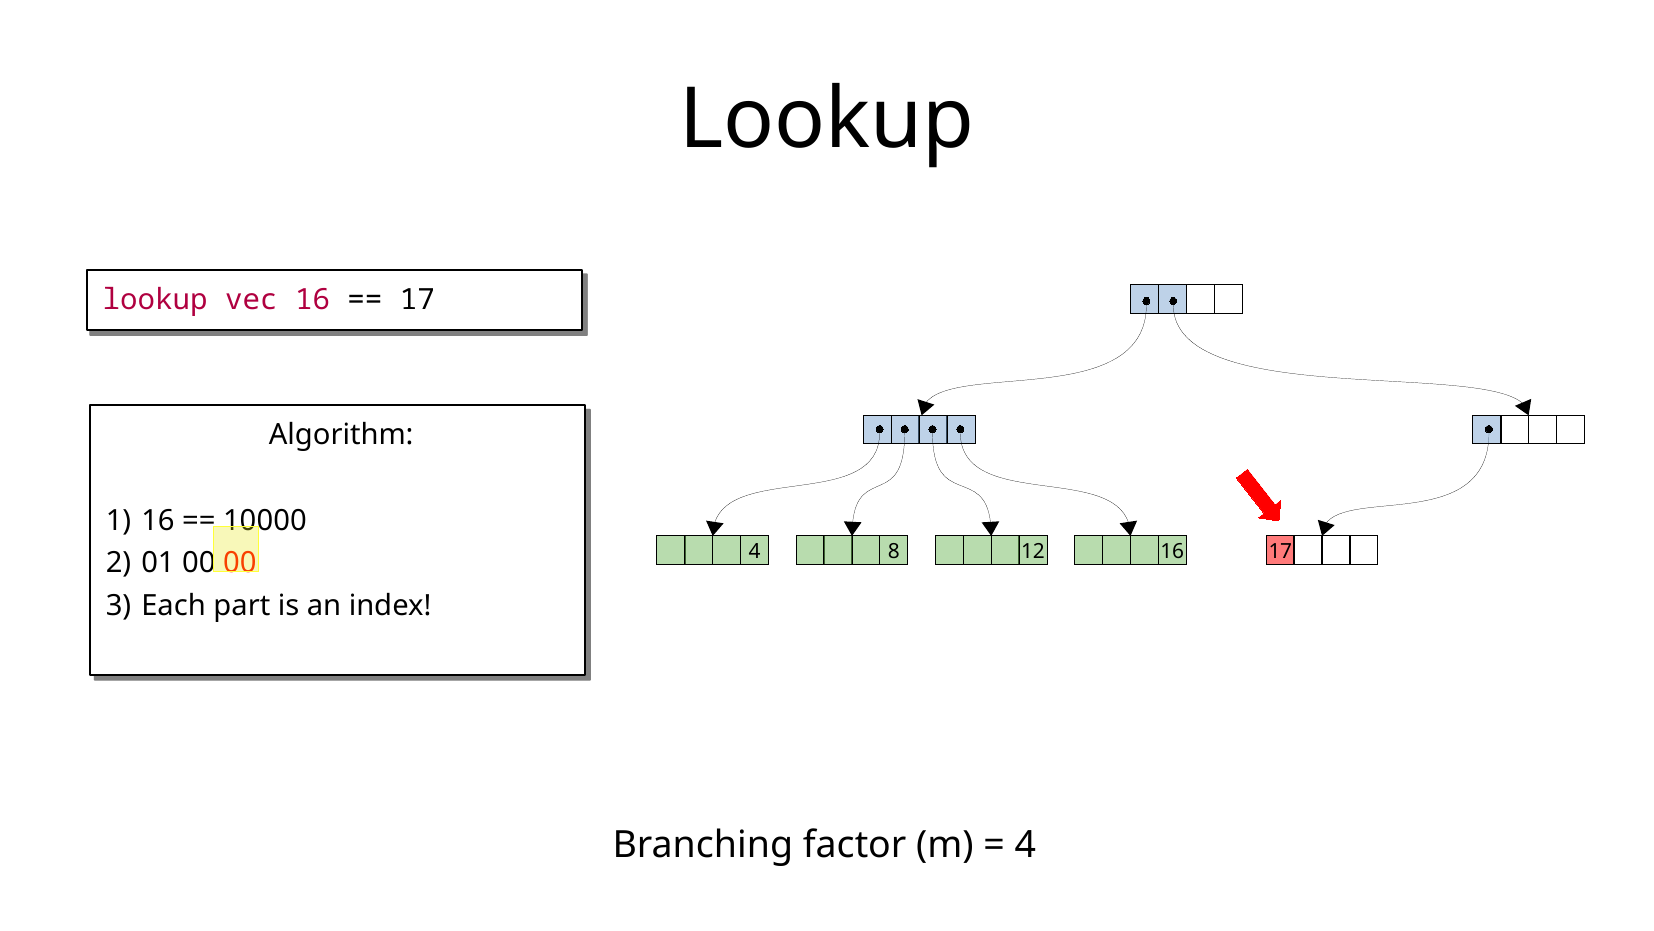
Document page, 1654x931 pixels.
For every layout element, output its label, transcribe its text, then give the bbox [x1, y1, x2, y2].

text_box [1472, 415, 1500, 444]
text_box [796, 535, 880, 565]
title Lookup [82, 37, 1571, 193]
text_box 16 [1159, 535, 1187, 565]
text_box 12 [1020, 535, 1048, 565]
text_box [656, 535, 741, 565]
text_box [1236, 469, 1281, 521]
text_box 8 [880, 535, 908, 565]
text_box 4 [741, 535, 769, 565]
text_box 17 [1266, 535, 1293, 565]
text_box [213, 526, 259, 572]
text_box [1130, 284, 1187, 314]
text_box [935, 535, 1020, 565]
text_box lookup vec 16 == 17 [86, 270, 582, 331]
text_box Branching factor (m) = 4 [597, 810, 1057, 886]
text_box [863, 415, 976, 444]
text_box Algorithm: 16 == 10000 01 00 00 Each part is an index! [90, 405, 586, 663]
text_box [1074, 535, 1159, 565]
